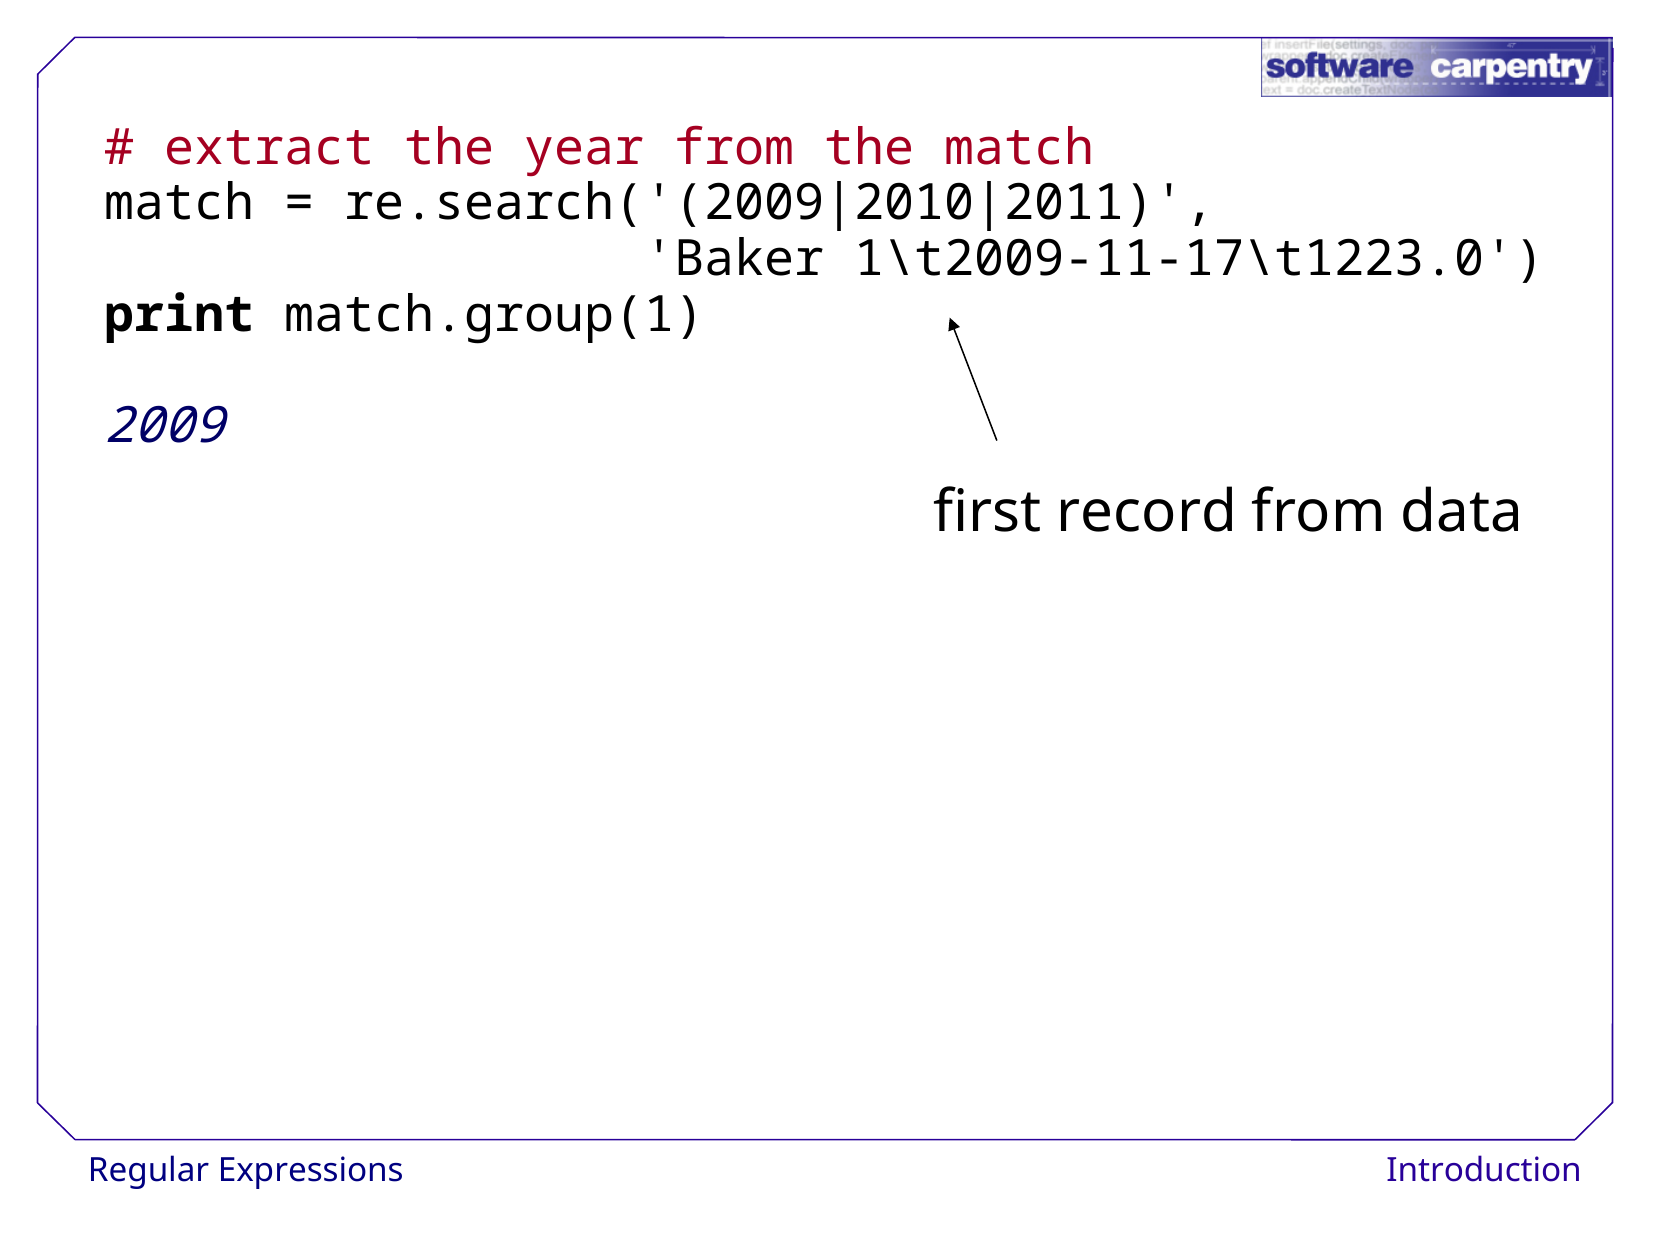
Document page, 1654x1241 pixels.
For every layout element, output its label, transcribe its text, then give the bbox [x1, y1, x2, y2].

text_box # extract the year from the match match = re.search('(2009|2010|2011)', 'Baker 1\t2009-11-17\t1223.0') print match.group(1) 2009 [89, 112, 1512, 999]
picture [1261, 39, 1613, 97]
text_box first record from data [919, 430, 1539, 552]
